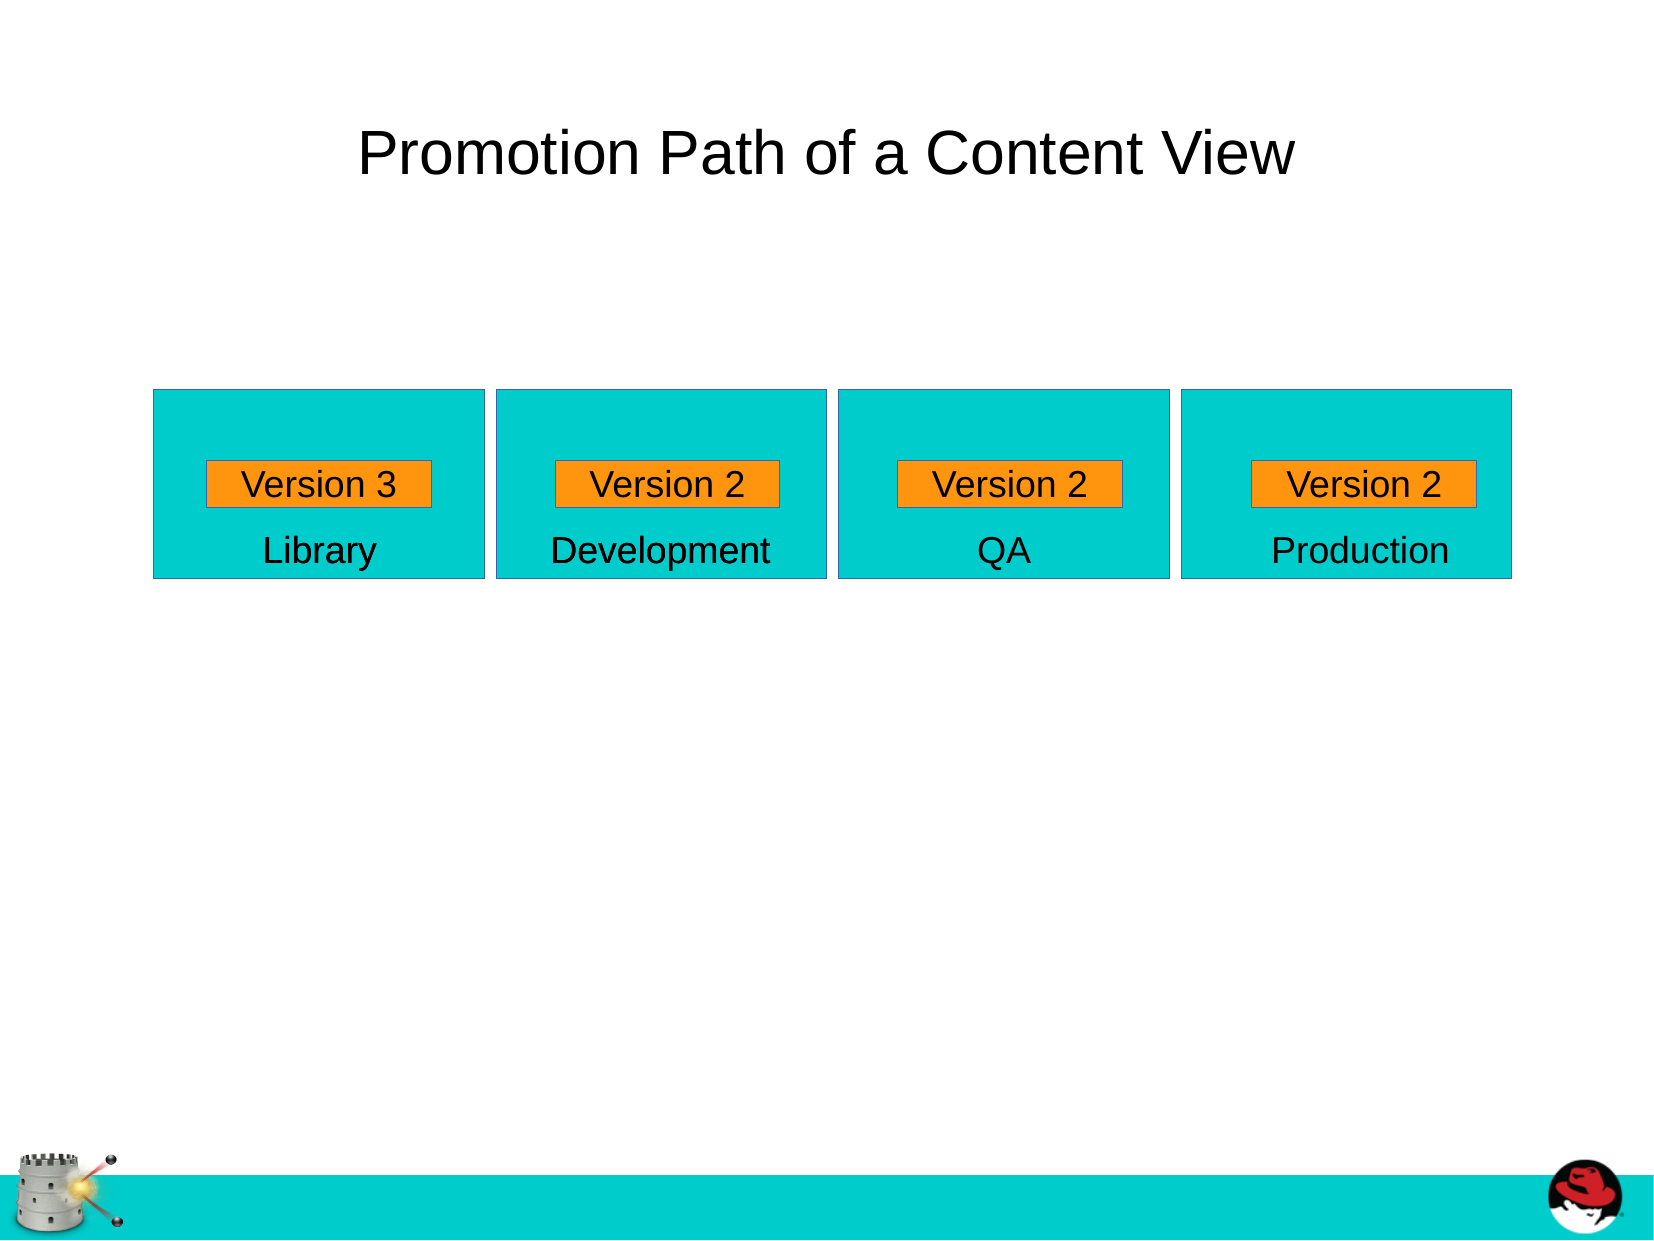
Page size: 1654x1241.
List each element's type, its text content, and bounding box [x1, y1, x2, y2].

picture [5, 1138, 130, 1241]
text_box Version 2 [1251, 460, 1477, 508]
text_box [153, 389, 485, 579]
text_box Version 3 [206, 460, 432, 508]
text_box [1181, 389, 1512, 579]
text_box [496, 389, 827, 579]
text_box Development [535, 521, 786, 579]
title Promotion Path of a Content View [82, 49, 1571, 257]
text_box Production [1256, 521, 1465, 579]
picture [1547, 1157, 1630, 1235]
text_box QA [878, 521, 1144, 579]
text_box Version 2 [897, 460, 1123, 508]
text_box Library [248, 521, 392, 579]
text_box Version 2 [555, 460, 780, 508]
text_box [838, 389, 1170, 579]
